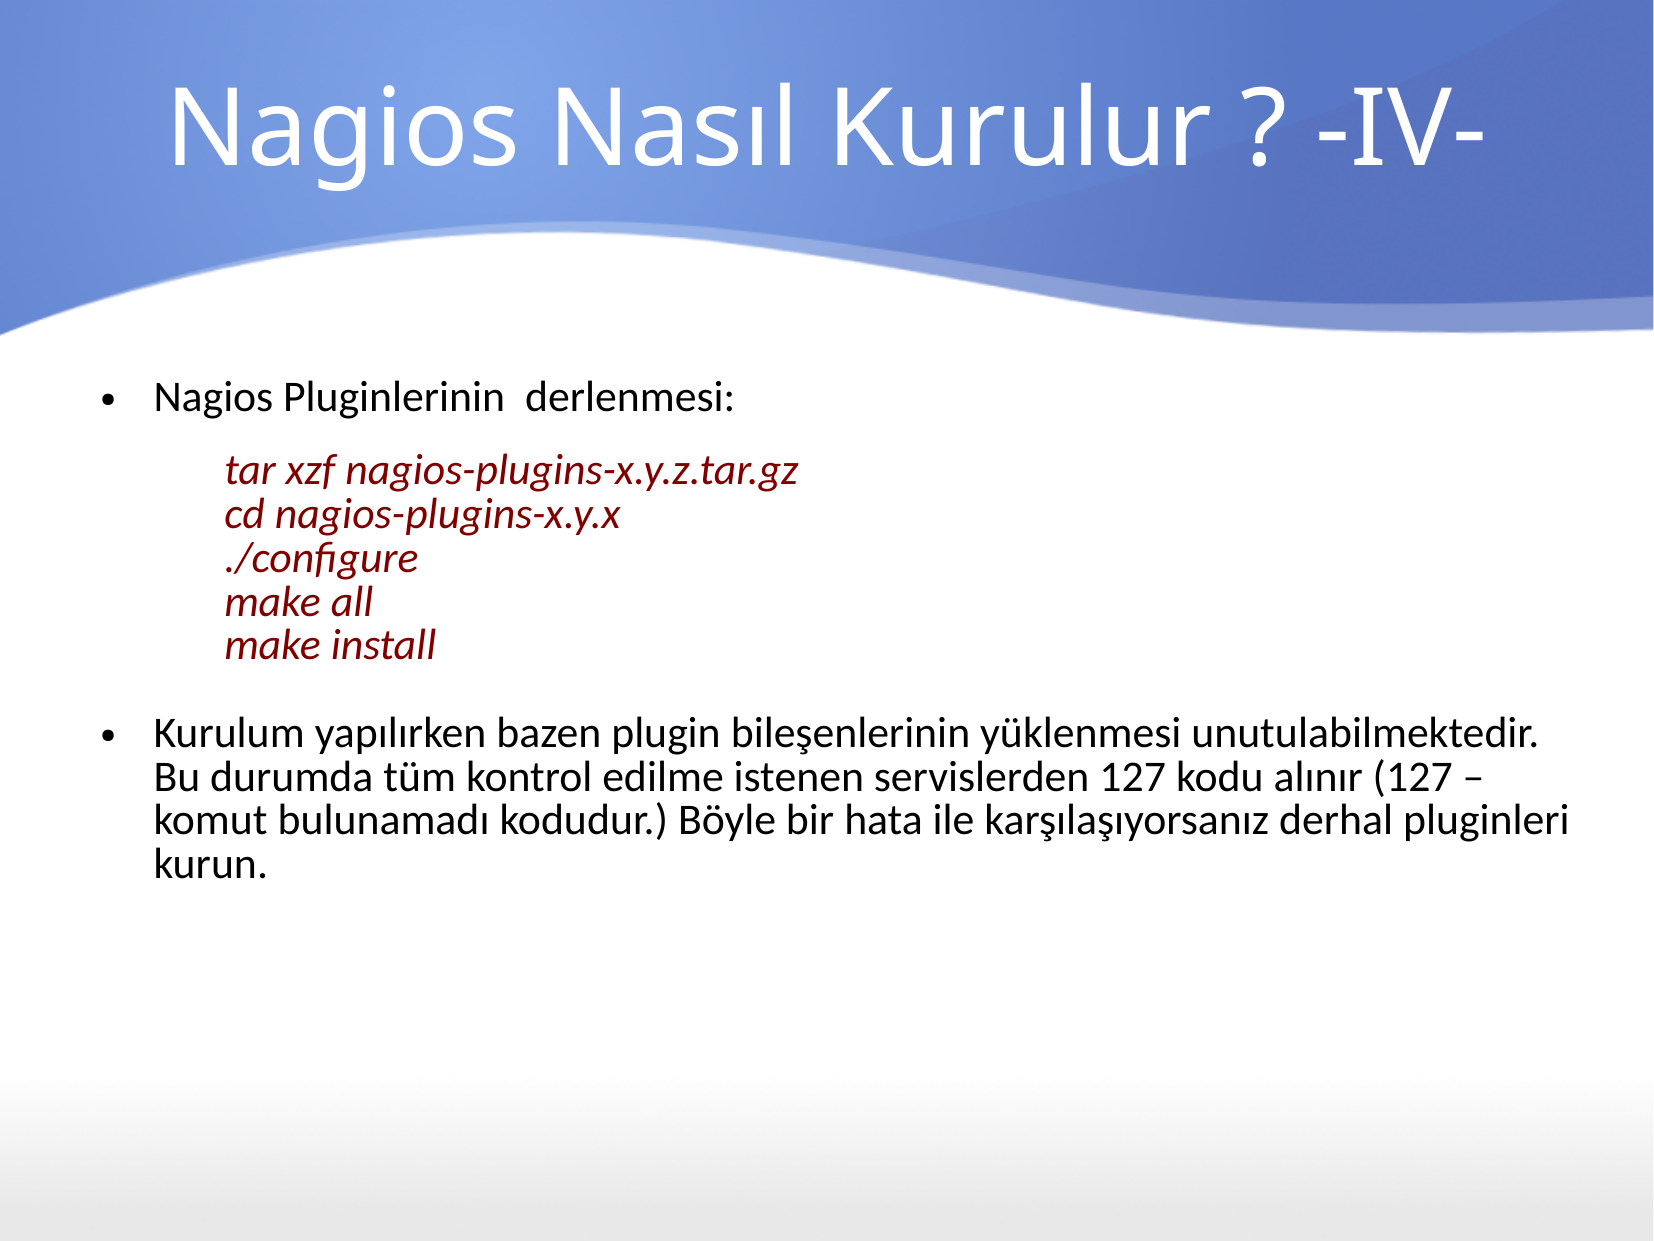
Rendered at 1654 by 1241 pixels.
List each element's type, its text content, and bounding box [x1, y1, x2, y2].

title Nagios Nasıl Kurulur ? -IV- [82, 19, 1571, 228]
list Nagios Pluginlerinin derlenmesi: tar xzf nagios-plugins-x.y.z.tar.gz cd nagios-plugins-x.y.x ./configure make all make install Kurulum yapılırken bazen plugin bileşenlerinin yüklenmesi unutulabilmektedir. Bu durumda tüm kontrol edilme istenen servislerden 127 kodu alınır (127 – komut bulunamadı kodudur.) Böyle bir hata ile karşılaşıyorsanız derhal pluginleri kurun. [82, 378, 1571, 1152]
picture [0, 0, 1654, 1241]
